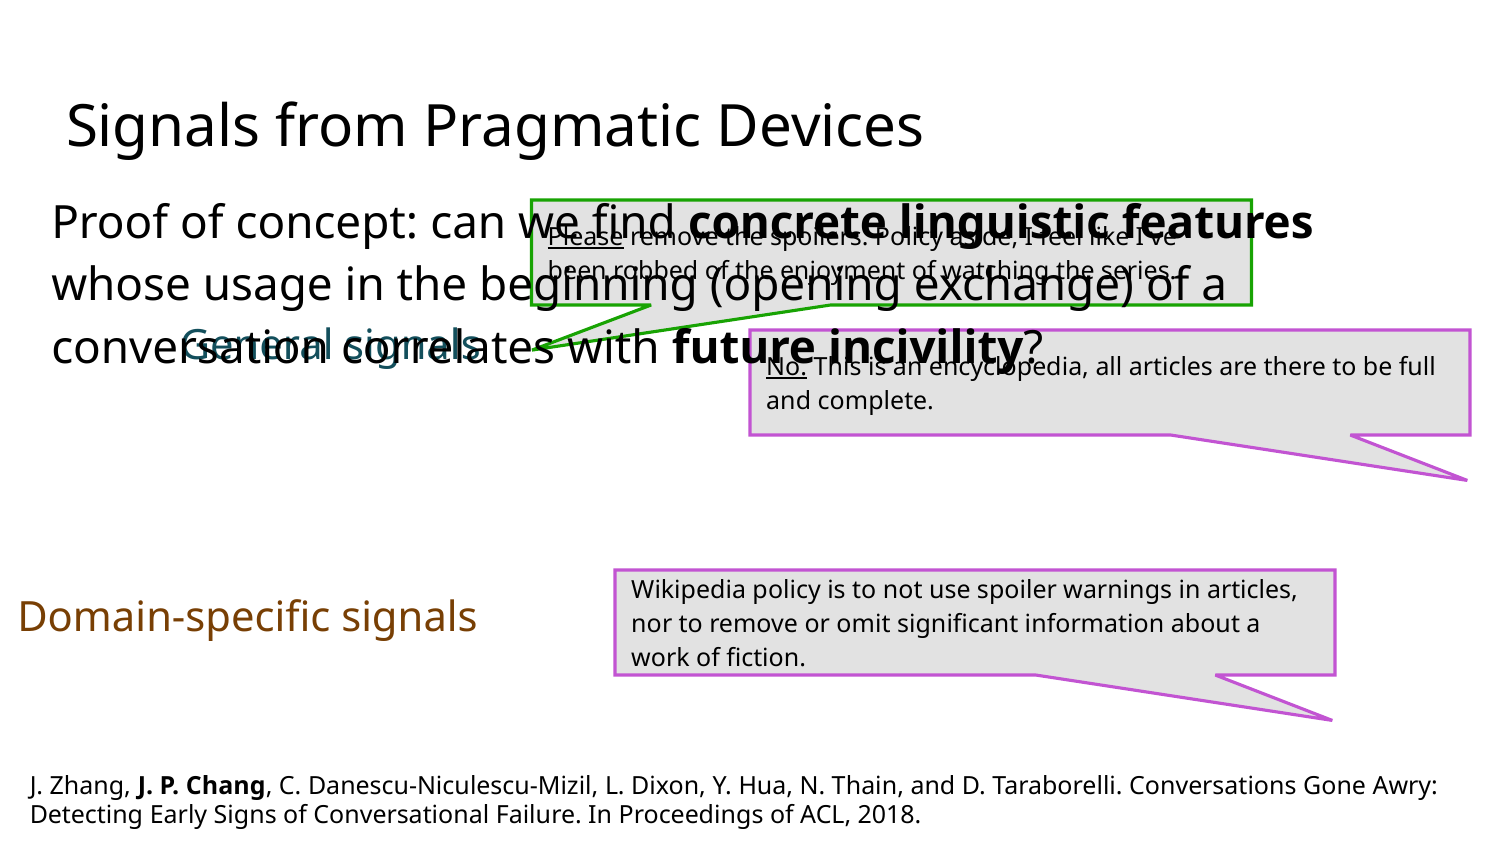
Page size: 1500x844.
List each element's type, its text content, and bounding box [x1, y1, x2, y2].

text_box Wikipedia policy is to not use spoiler warnings in articles, nor to remove or omit significant information about a work of fiction. [615, 570, 1336, 721]
title Signals from Pragmatic Devices [51, 72, 1449, 167]
text_box J. Zhang, J. P. Chang, C. Danescu-Niculescu-Mizil, L. Dixon, Y. Hua, N. Thain, and D. Taraborelli. Conversations Gone Awry: Detecting Early Signs of Conversational Failure. In Proceedings of ACL, 2018. [14, 754, 1480, 828]
text_box No. This is an encyclopedia, all articles are there to be full and complete. [750, 330, 1471, 481]
text_box Domain-specific signals [2, 579, 493, 648]
text_box Proof of concept: can we find concrete linguistic features whose usage in the beginning (opening exchange) of a conversation correlates with future incivility? [51, 189, 1449, 376]
